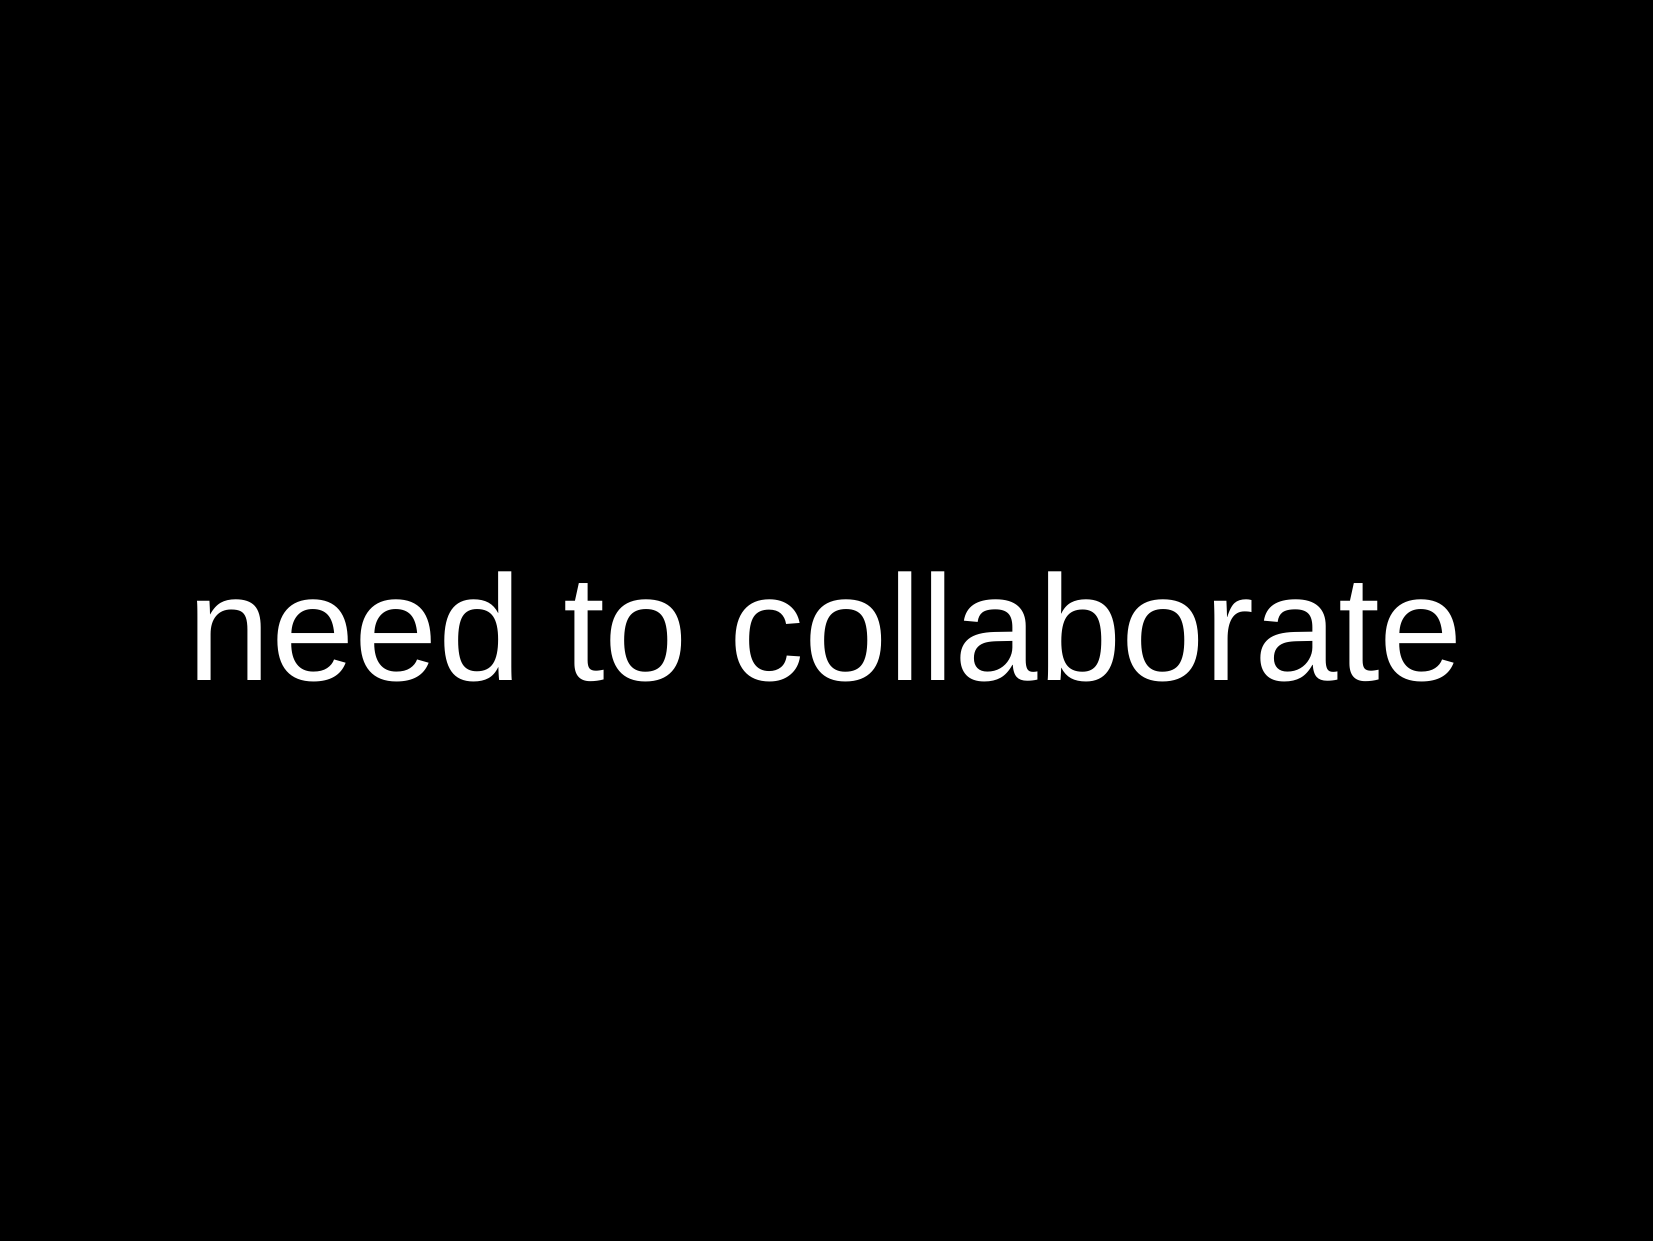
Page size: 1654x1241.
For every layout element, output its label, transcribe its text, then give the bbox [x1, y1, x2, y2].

title need to collaborate [82, 56, 1571, 1201]
